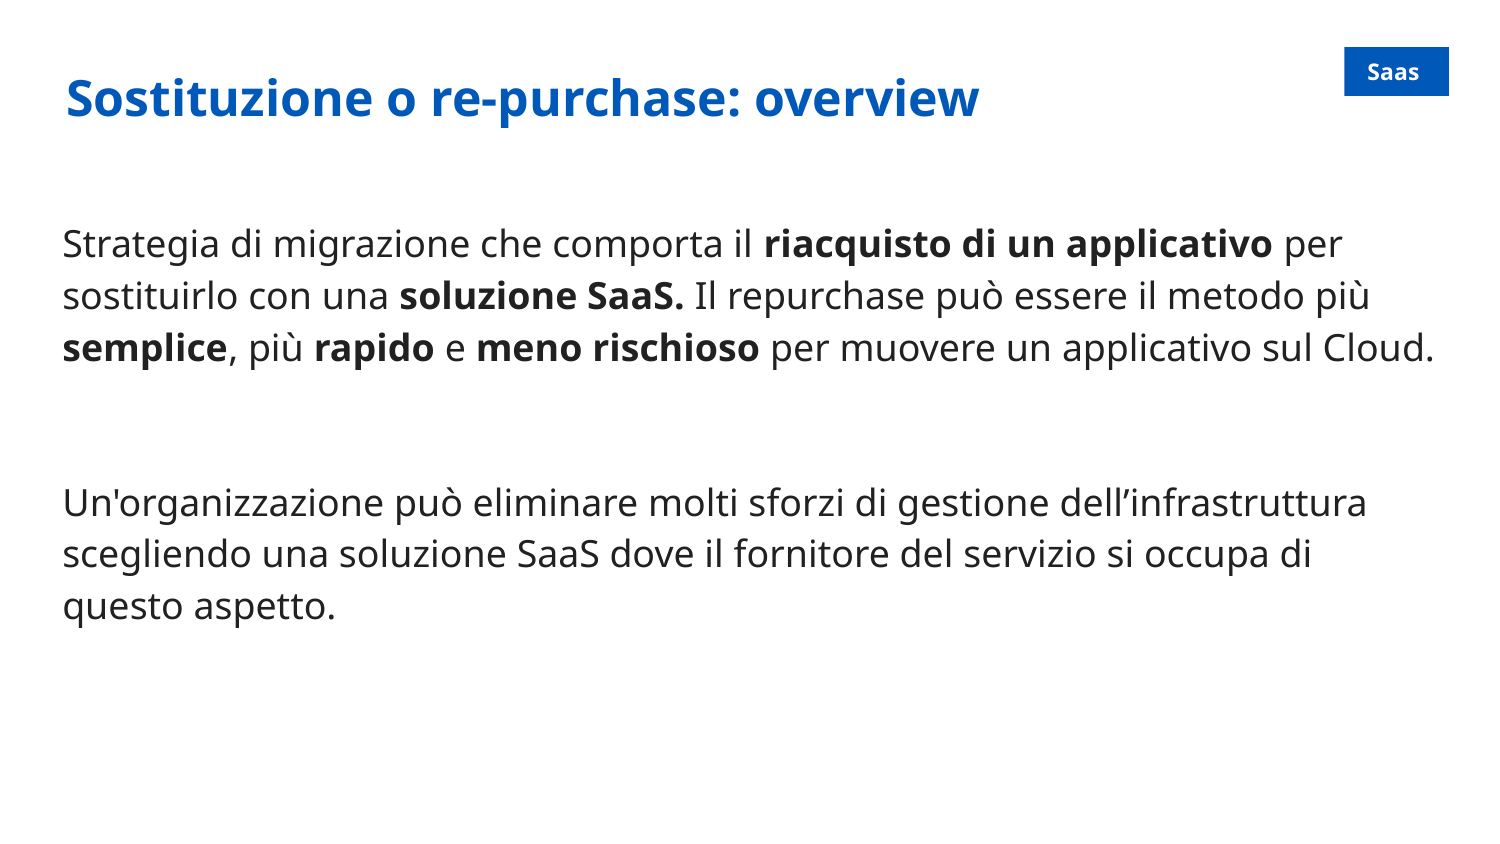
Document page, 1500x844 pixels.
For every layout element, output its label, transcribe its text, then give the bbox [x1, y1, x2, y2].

title Sostituzione o re-purchase: overview [51, 51, 1449, 146]
text_box Strategia di migrazione che comporta il riacquisto di un applicativo per sostituirlo con una soluzione SaaS. Il repurchase può essere il metodo più semplice, più rapido e meno rischioso per muovere un applicativo sul Cloud. Un'organizzazione può eliminare molti sforzi di gestione dell’infrastruttura scegliendo una soluzione SaaS dove il fornitore del servizio si occupa di questo aspetto. [47, 198, 1453, 754]
text_box Saas [1344, 47, 1449, 96]
